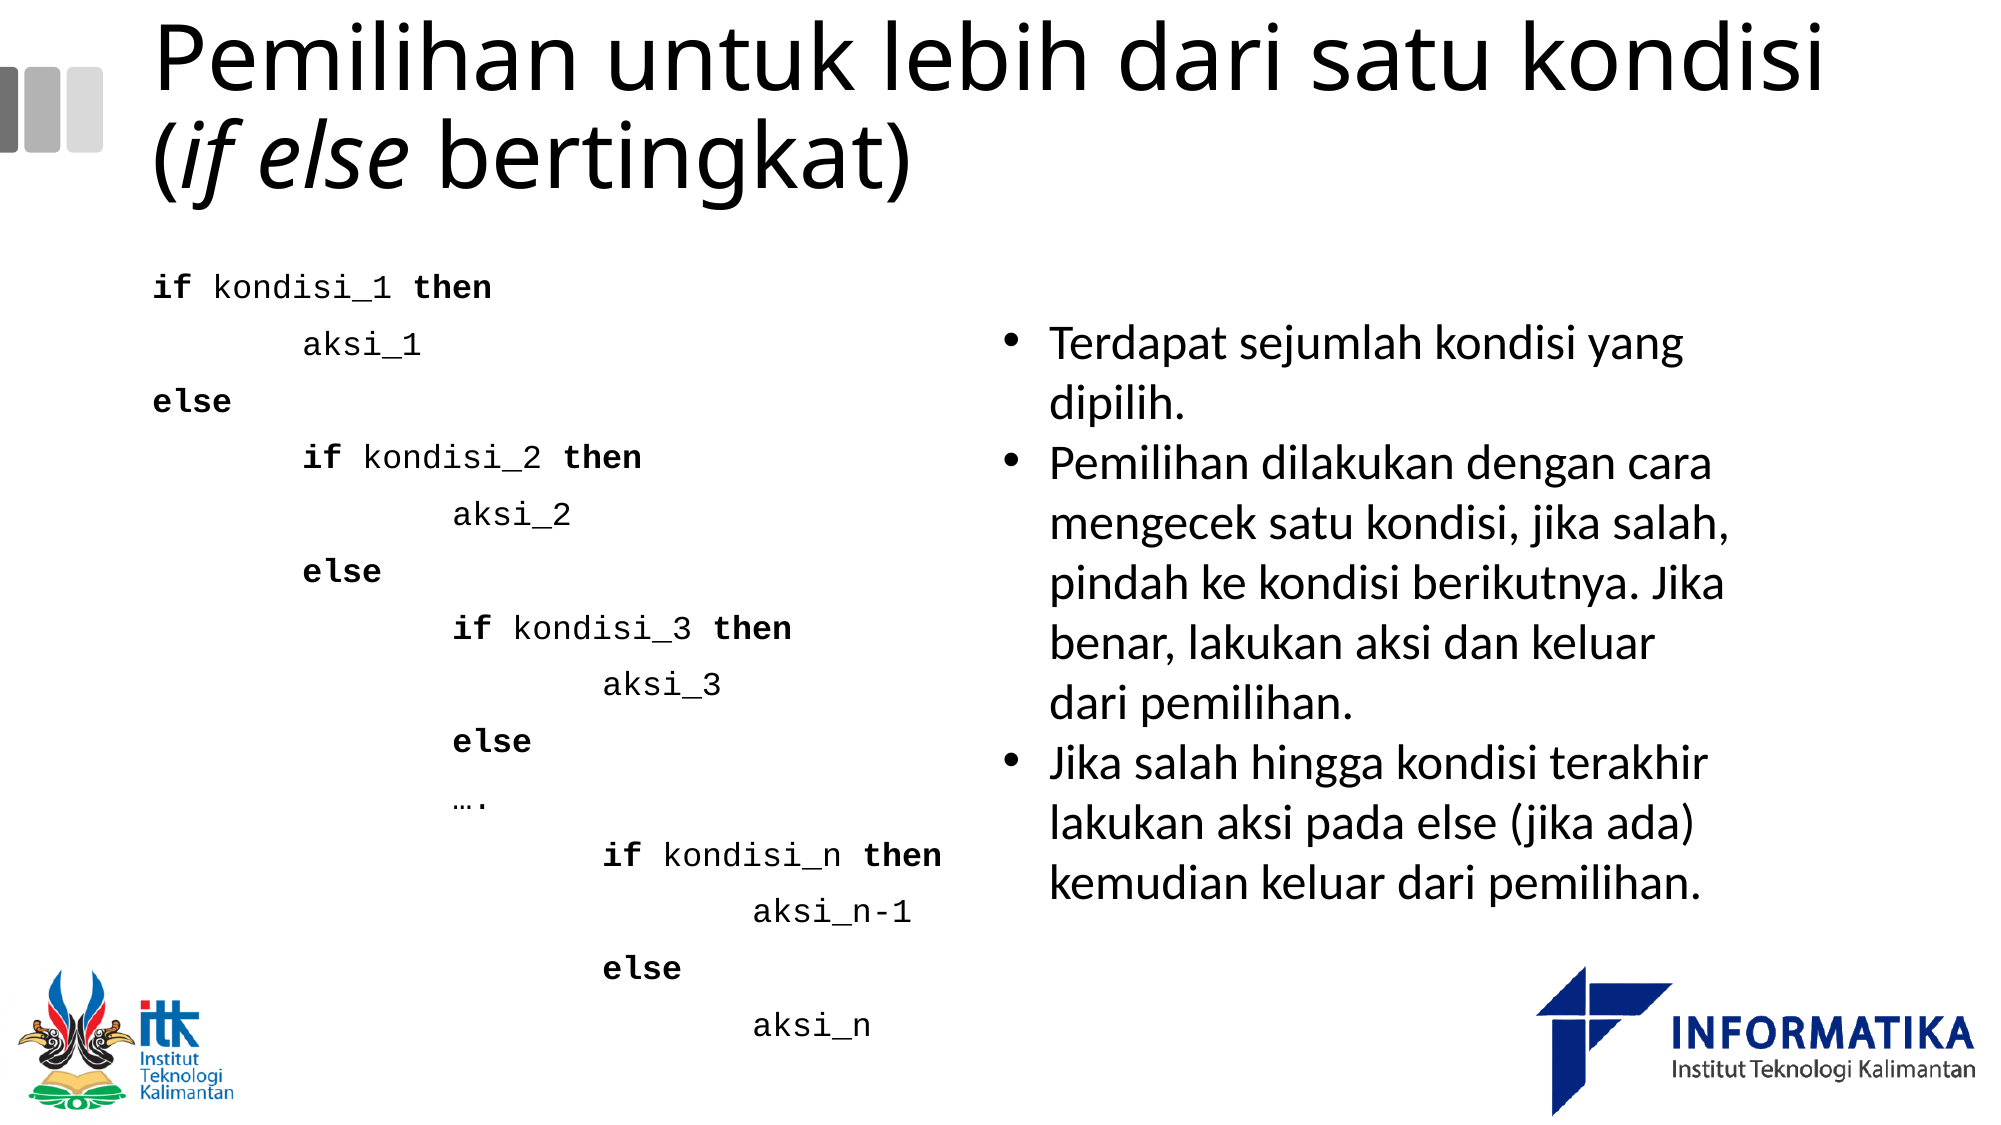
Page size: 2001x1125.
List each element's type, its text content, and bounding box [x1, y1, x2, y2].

picture [0, 935, 252, 1125]
text_box Terdapat sejumlah kondisi yang dipilih. Pemilihan dilakukan dengan cara mengecek satu kondisi, jika salah, pindah ke kondisi berikutnya. Jika benar, lakukan aksi dan keluar dari pemilihan. Jika salah hingga kondisi terakhir lakukan aksi pada else (jika ada) kemudian keluar dari pemilihan. [987, 302, 1750, 917]
text_box Pemilihan untuk lebih dari satu kondisi (if else bertingkat) [137, 1, 1863, 219]
picture [1534, 965, 1976, 1118]
text_box if kondisi_1 then aksi_1 else if kondisi_2 then aksi_2 else if kondisi_3 then aksi_3 else …. if kondisi_n then aksi_n-1 else aksi_n [137, 262, 1801, 1088]
